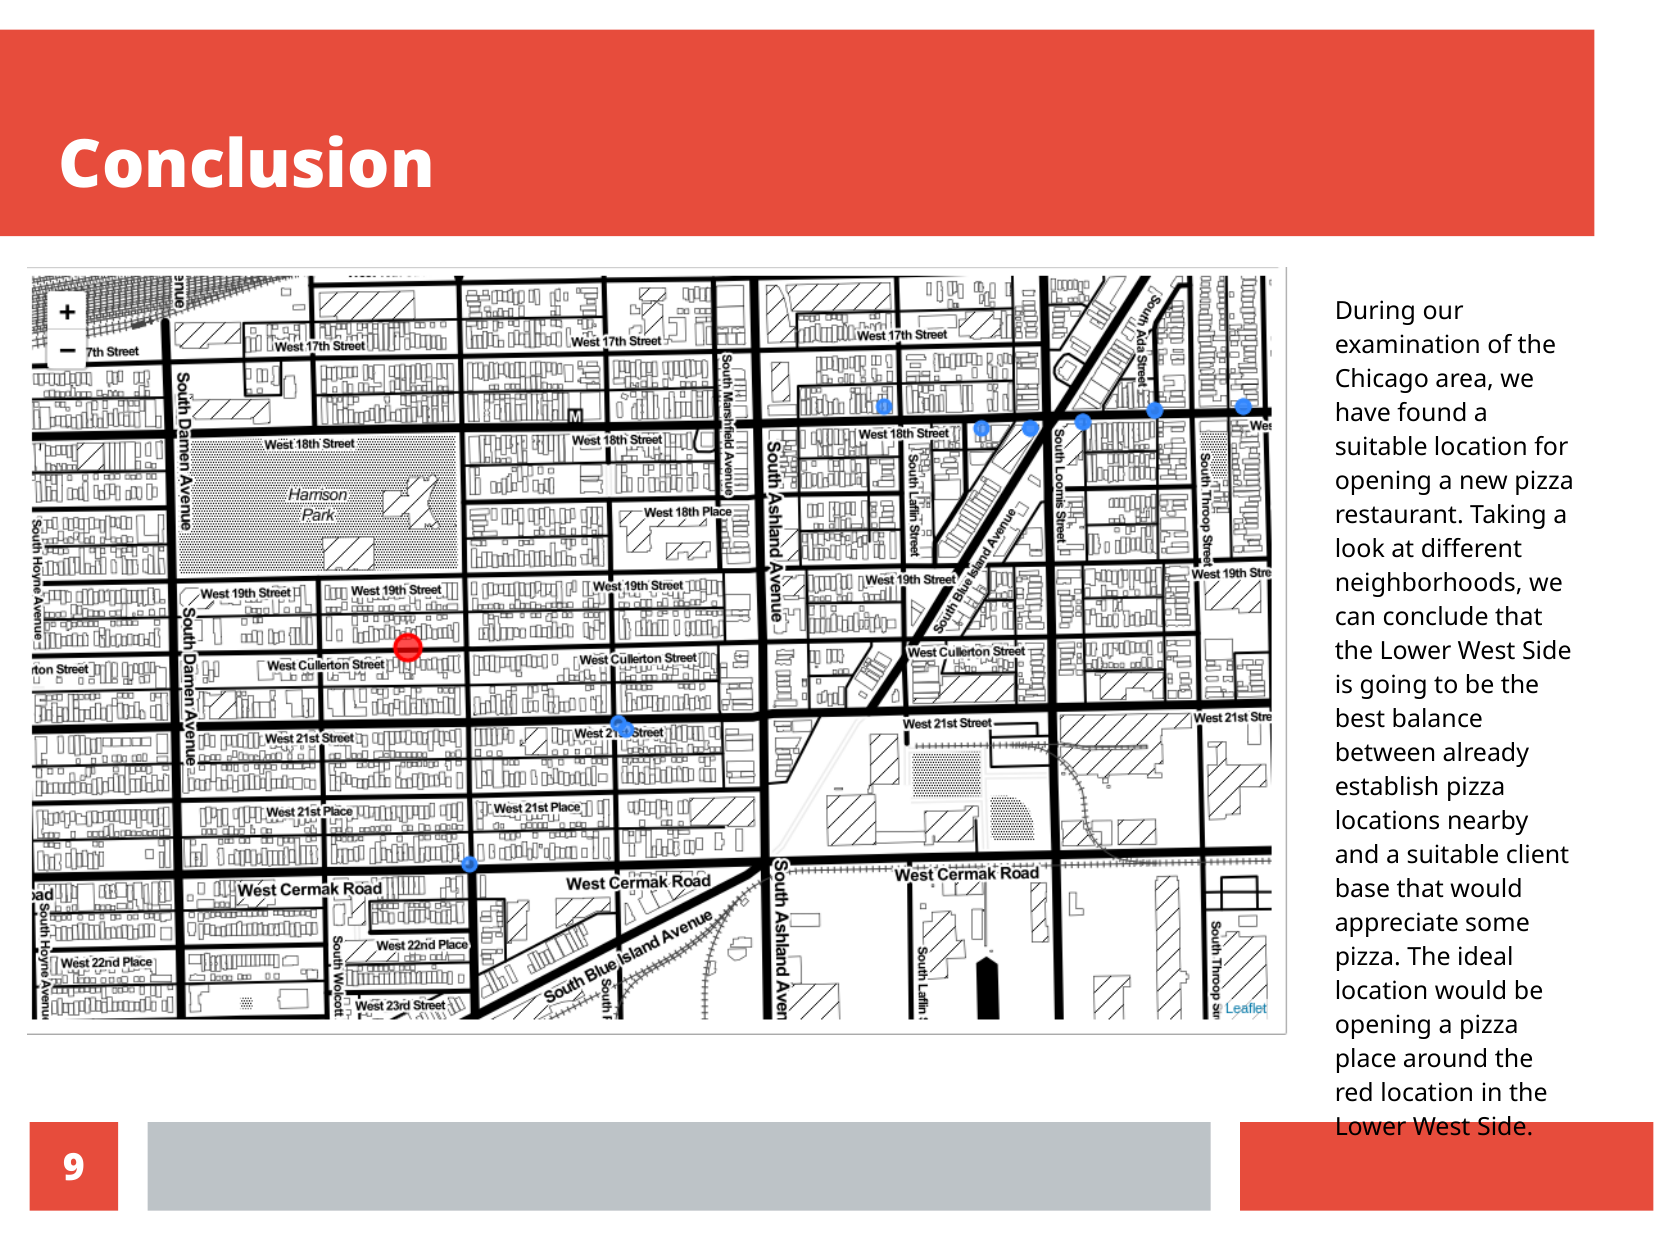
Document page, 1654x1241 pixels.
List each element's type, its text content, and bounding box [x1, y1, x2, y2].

picture [27, 267, 1291, 1036]
text_box During our examination of the Chicago area, we have found a suitable location for opening a new pizza restaurant. Taking a look at different neighborhoods, we can conclude that the Lower West Side is going to be the best balance between already establish pizza locations nearby and a suitable client base that would appreciate some pizza. The ideal location would be opening a pizza place around the red location in the Lower West Side. [1320, 285, 1591, 1091]
title Conclusion [59, 59, 1595, 207]
